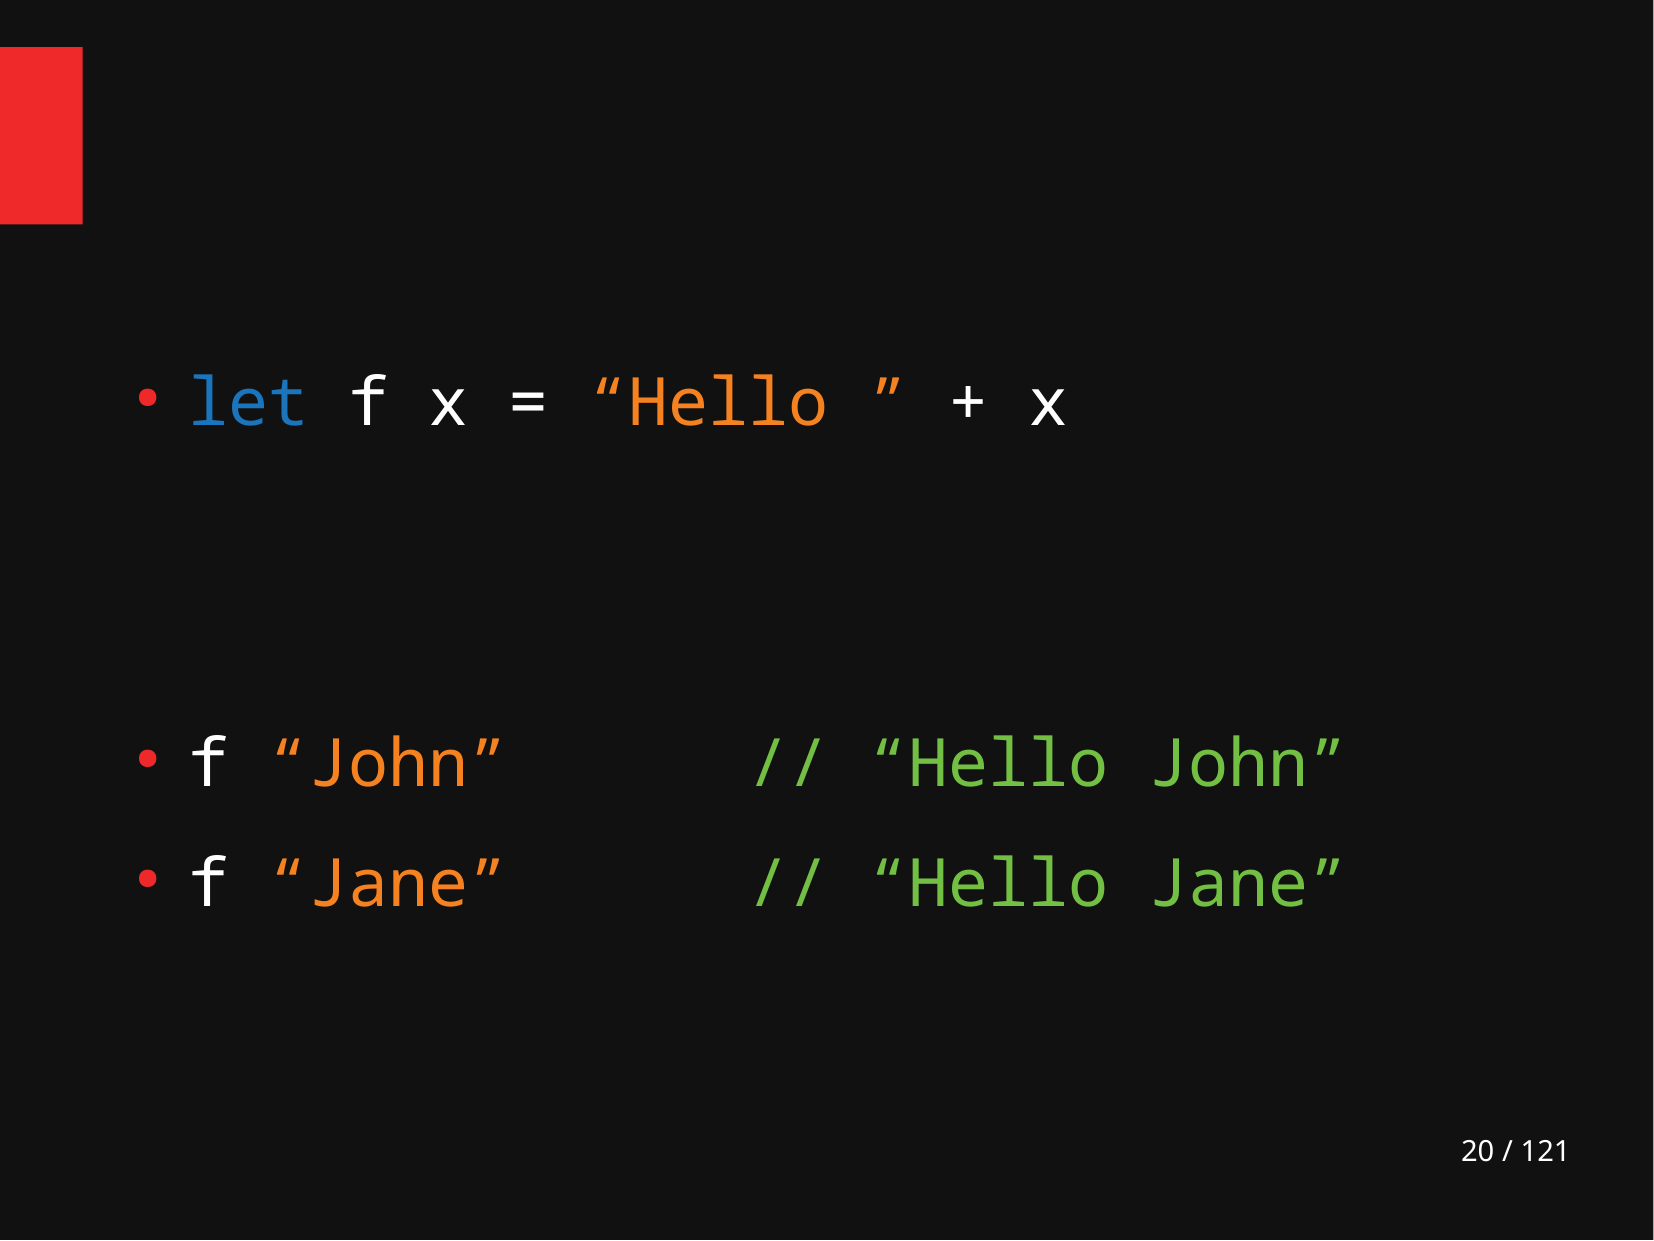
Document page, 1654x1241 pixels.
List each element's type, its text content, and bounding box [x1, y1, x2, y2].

list let f x = “Hello ” + x f “John” // “Hello John” f “Jane” // “Hello Jane” [118, 354, 1536, 1074]
